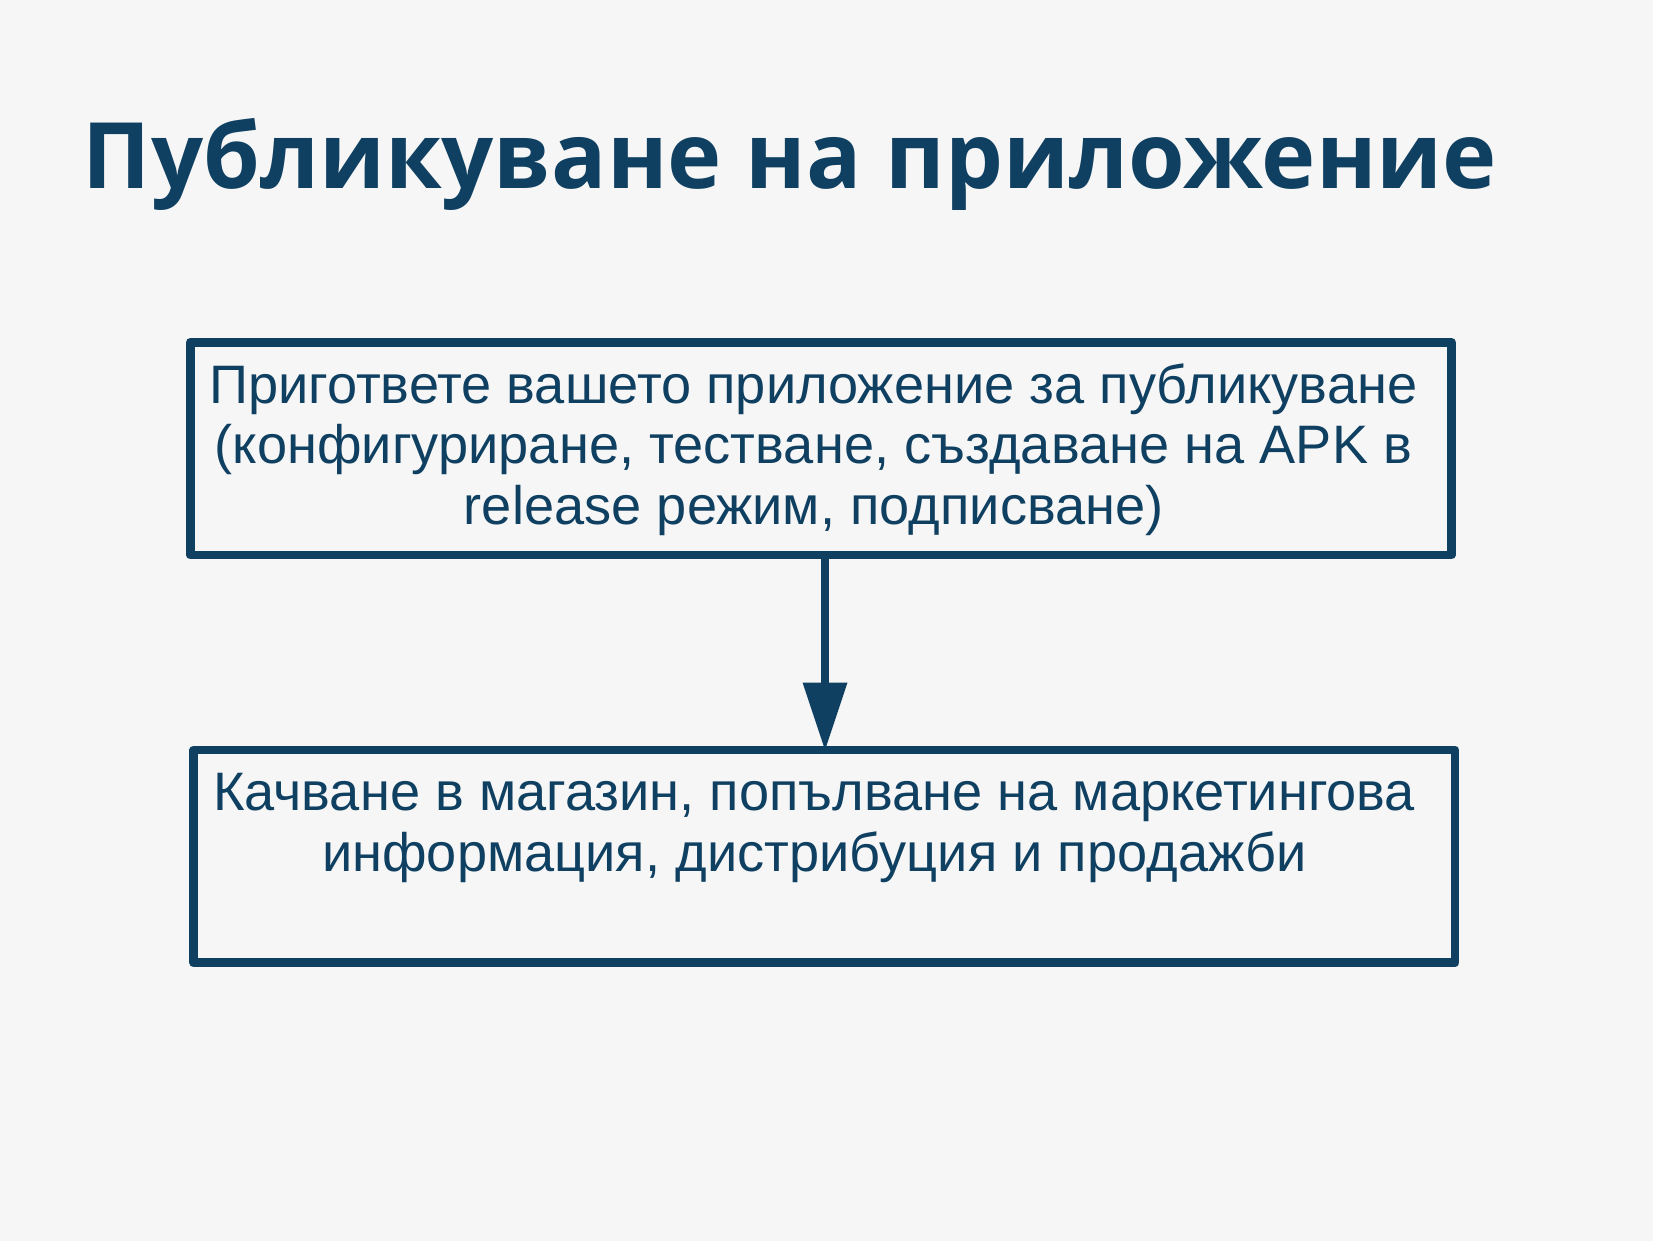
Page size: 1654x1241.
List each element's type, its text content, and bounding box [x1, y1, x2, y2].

text_box Качване в магазин, попълване на маркетингова информация, дистрибуция и продажби [193, 750, 1456, 963]
text_box Пригответе вашето приложение за публикуване (конфигуриране, тестване, създаване на APK в release режим, подписване) [190, 342, 1452, 556]
title Публикуване на приложение [82, 49, 1571, 257]
